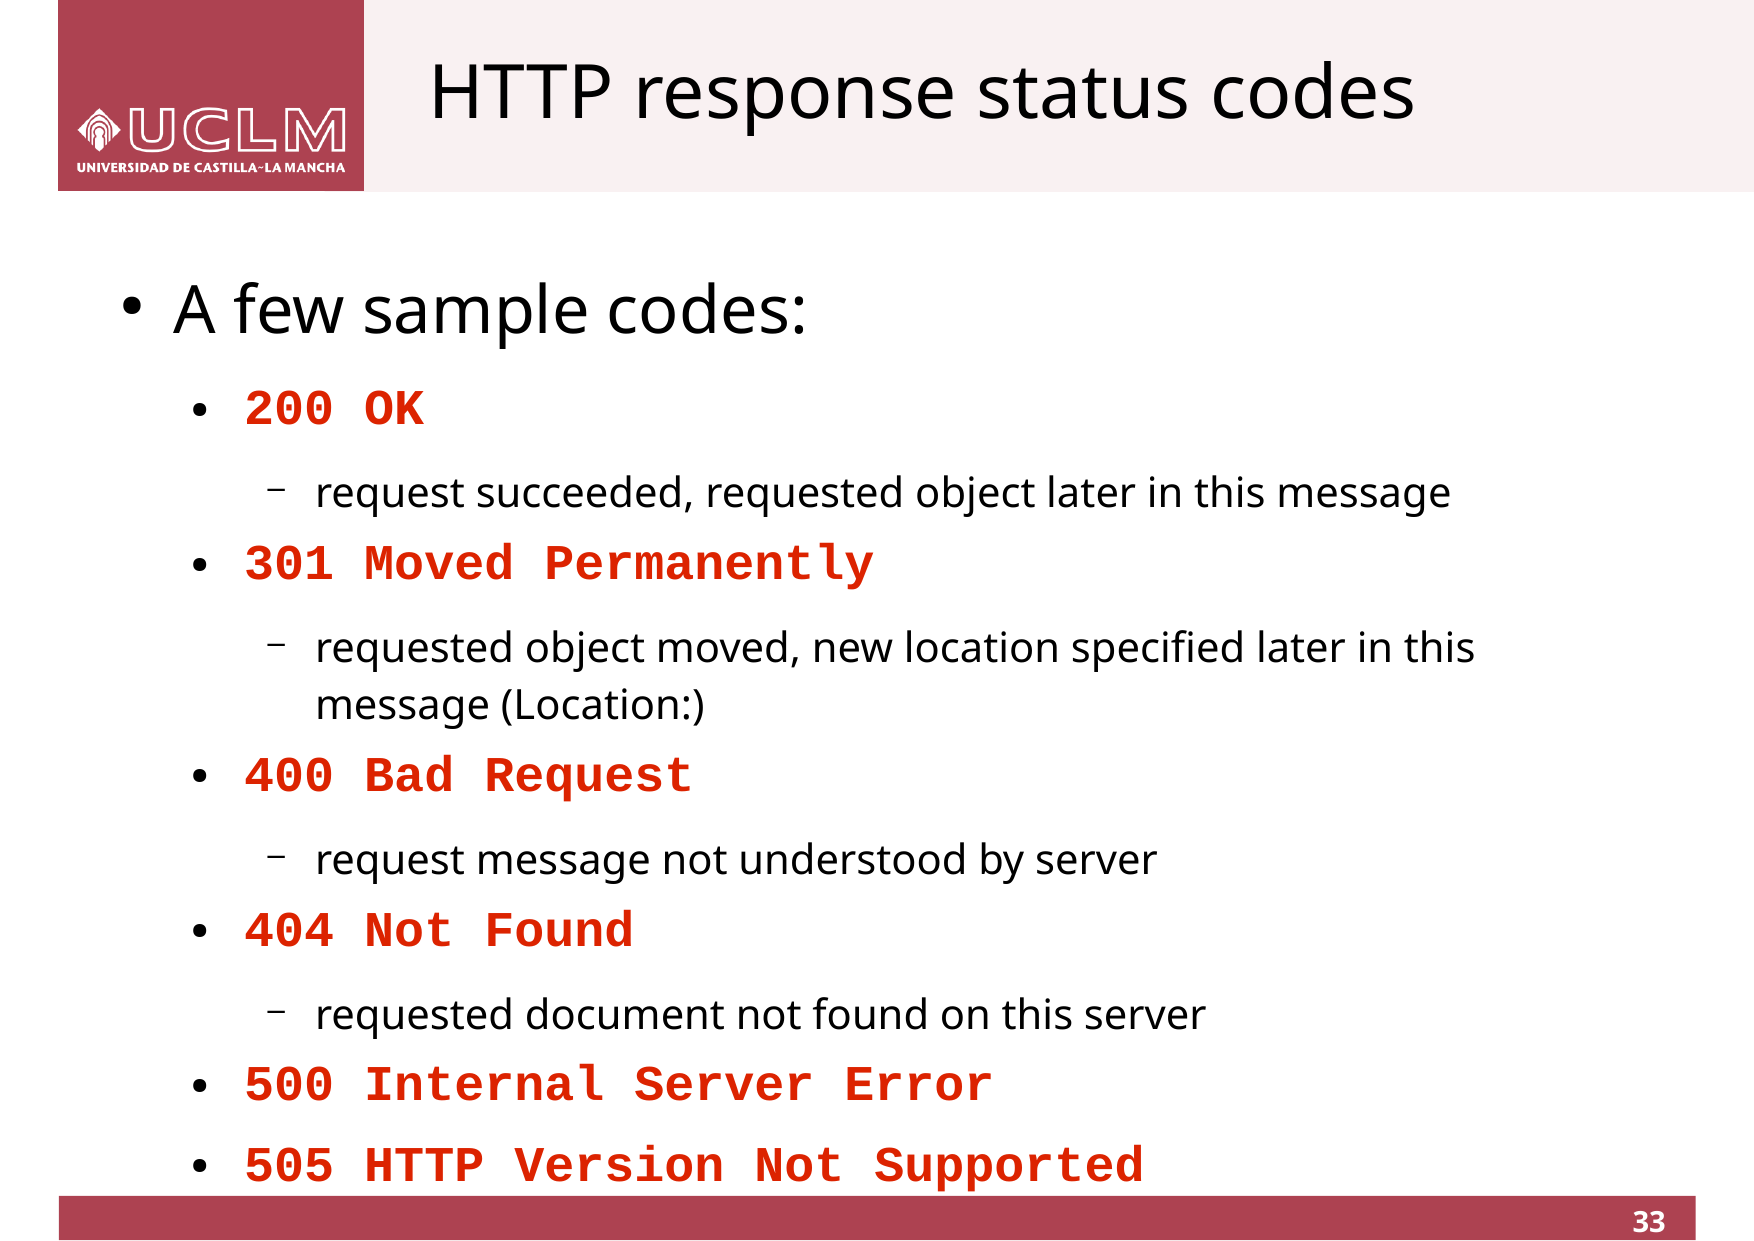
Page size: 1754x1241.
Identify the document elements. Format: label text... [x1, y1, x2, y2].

picture [58, 0, 364, 191]
list A few sample codes: 200 OK request succeeded, requested object later in this message 301 Moved Permanently requested object moved, new location specified later in this message (Location:) 400 Bad Request request message not understood by server 404 Not Found requested document not found on this server 500 Internal Server Error 505 HTTP Version Not Supported [87, 254, 1667, 1123]
title HTTP response status codes [413, 0, 1667, 198]
